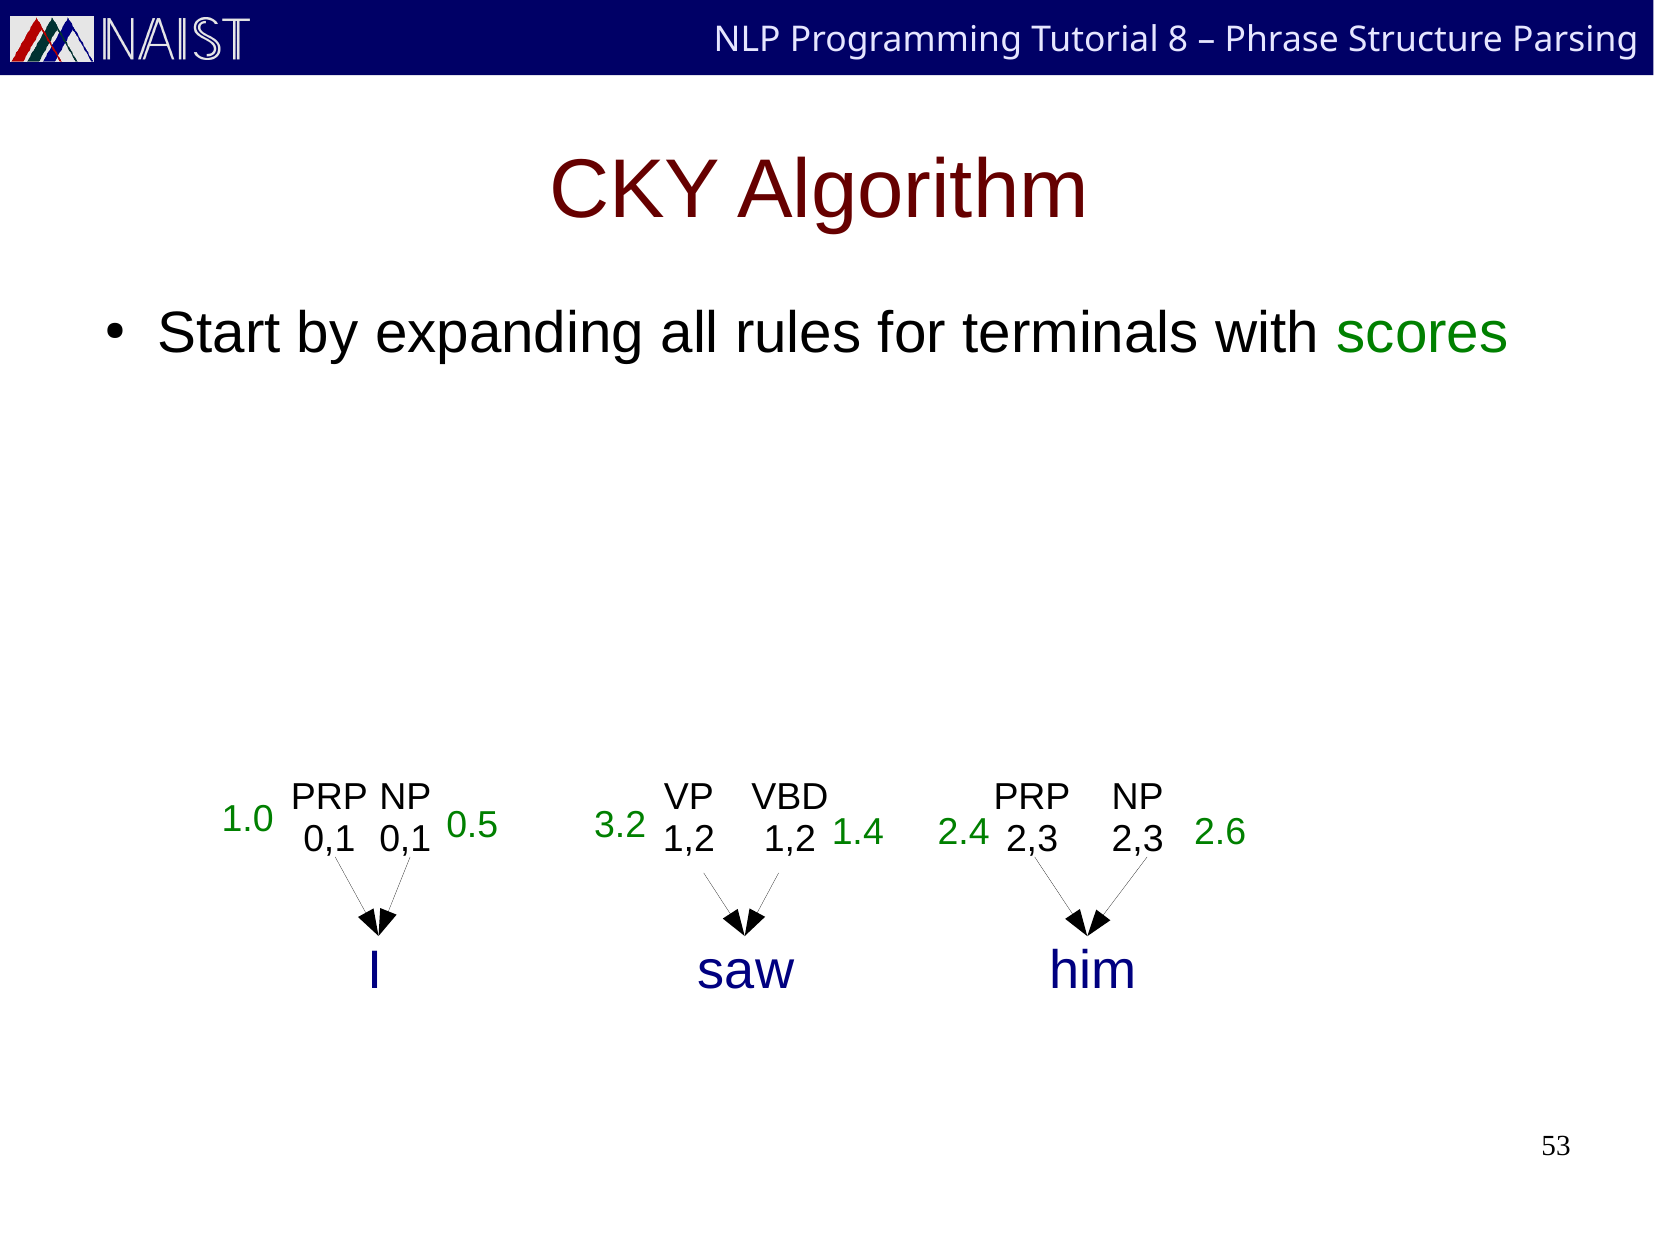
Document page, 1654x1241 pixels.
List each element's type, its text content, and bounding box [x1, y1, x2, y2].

title CKY Algorithm [75, 92, 1564, 285]
text_box I saw him [352, 931, 1152, 1008]
list Start by expanding all rules for terminals with scores [86, 300, 1576, 366]
text_box 1.0 [206, 790, 289, 847]
text_box VBD 1,2 [736, 768, 844, 868]
text_box VP 1,2 [648, 768, 730, 868]
text_box 2.4 [922, 803, 1005, 861]
text_box 0.5 [431, 796, 514, 853]
text_box NP 2,3 [1096, 768, 1179, 868]
text_box 2.6 [1179, 803, 1262, 861]
text_box PRP 0,1 [276, 768, 364, 868]
text_box NP 0,1 [364, 768, 447, 868]
text_box 3.2 [579, 795, 662, 853]
text_box PRP 2,3 [978, 768, 1086, 868]
picture [10, 16, 94, 62]
text_box 1.4 [817, 803, 899, 861]
picture [102, 17, 251, 60]
